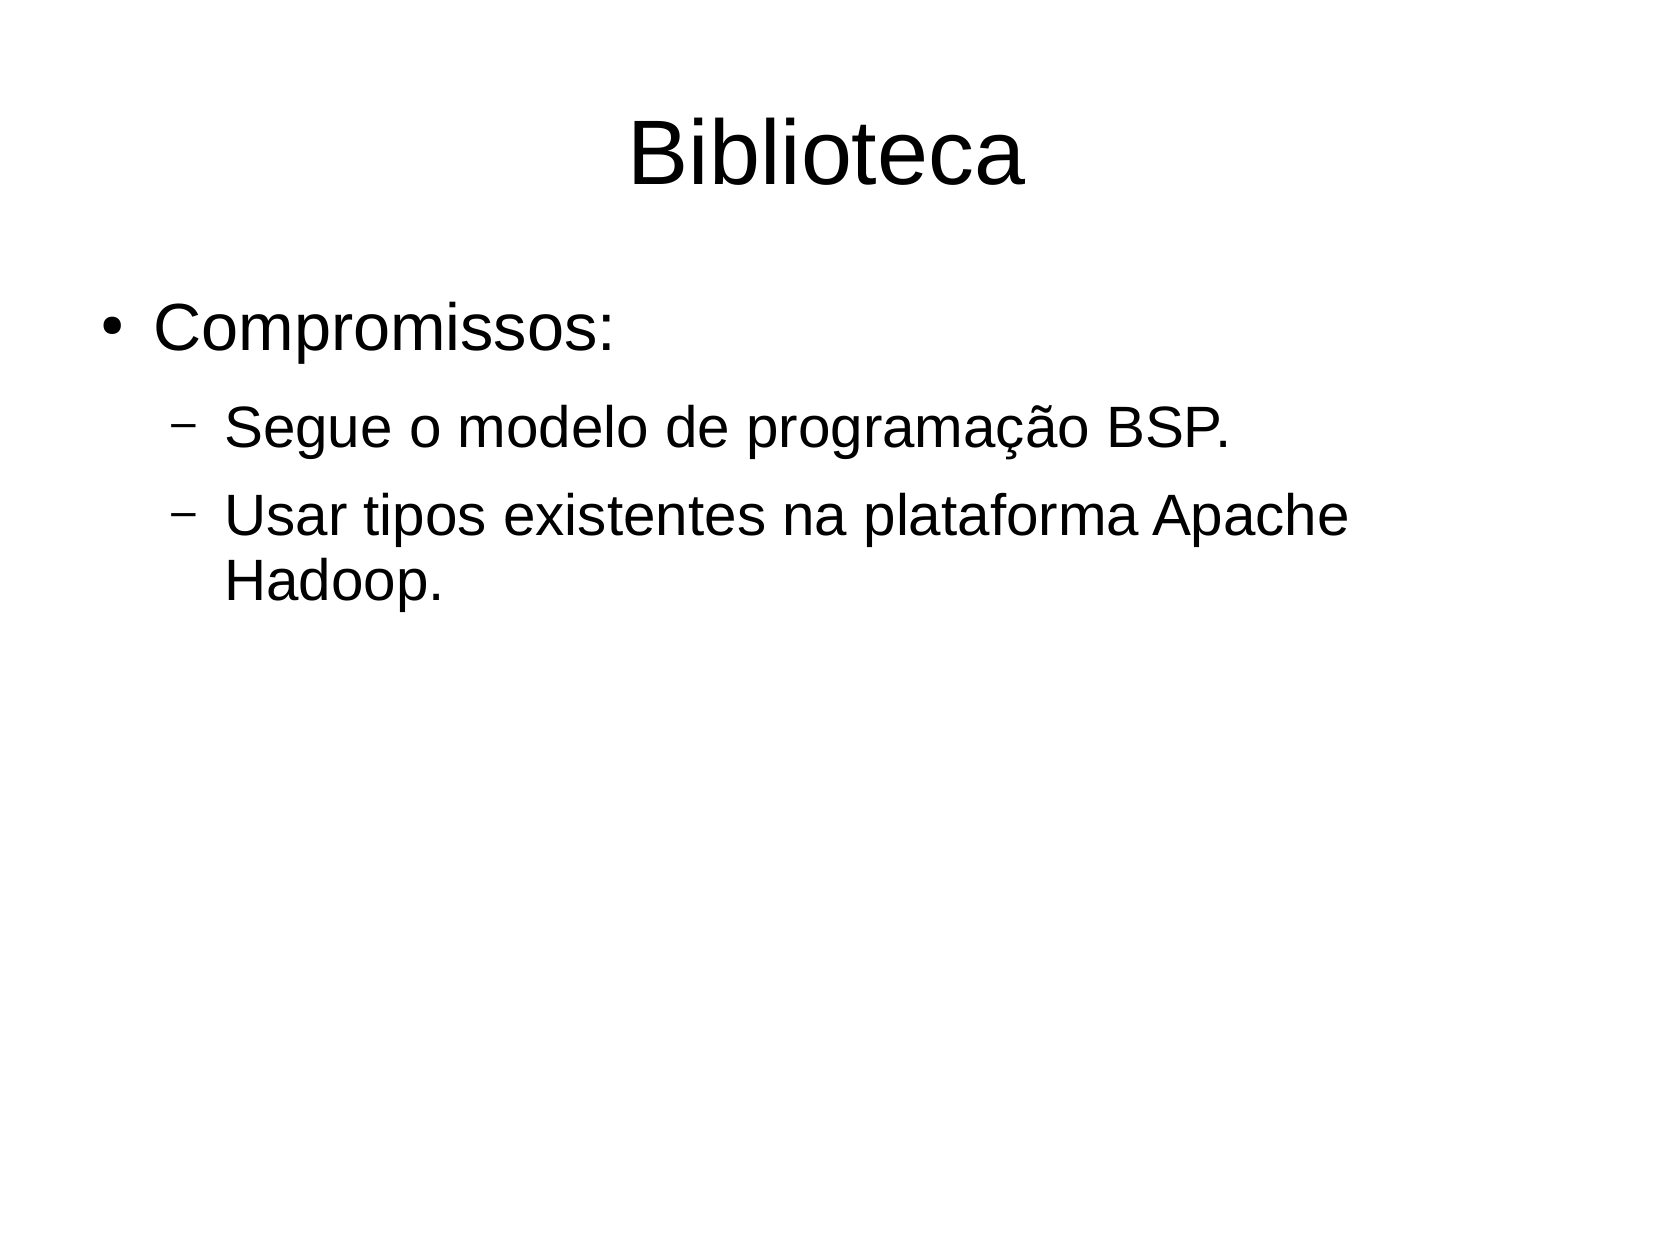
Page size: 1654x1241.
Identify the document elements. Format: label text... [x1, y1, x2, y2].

title Biblioteca [82, 49, 1571, 257]
list Compromissos: Segue o modelo de programação BSP. Usar tipos existentes na plataforma Apache Hadoop. [82, 290, 1571, 1010]
